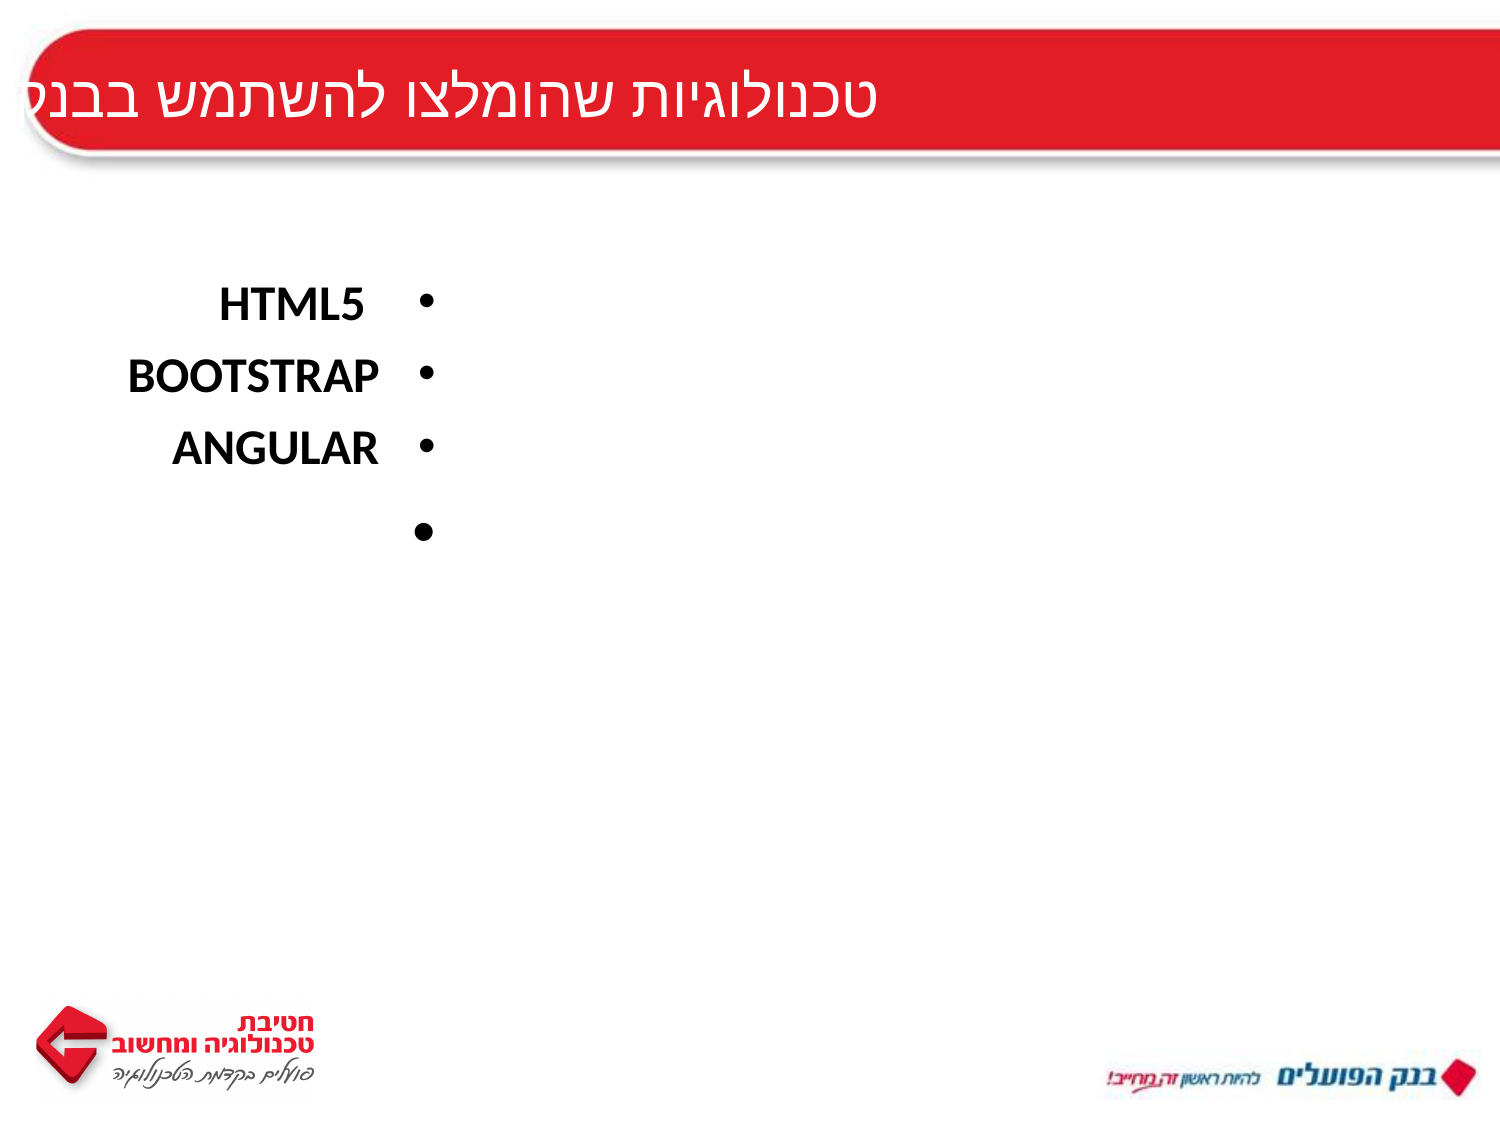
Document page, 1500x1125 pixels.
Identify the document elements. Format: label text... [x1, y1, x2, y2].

title טכנולוגיות שהומלצו להשתמש בבנק [0, 0, 1351, 188]
list HTML5 BOOTSTRAP ANGULAR [0, 262, 1351, 1005]
